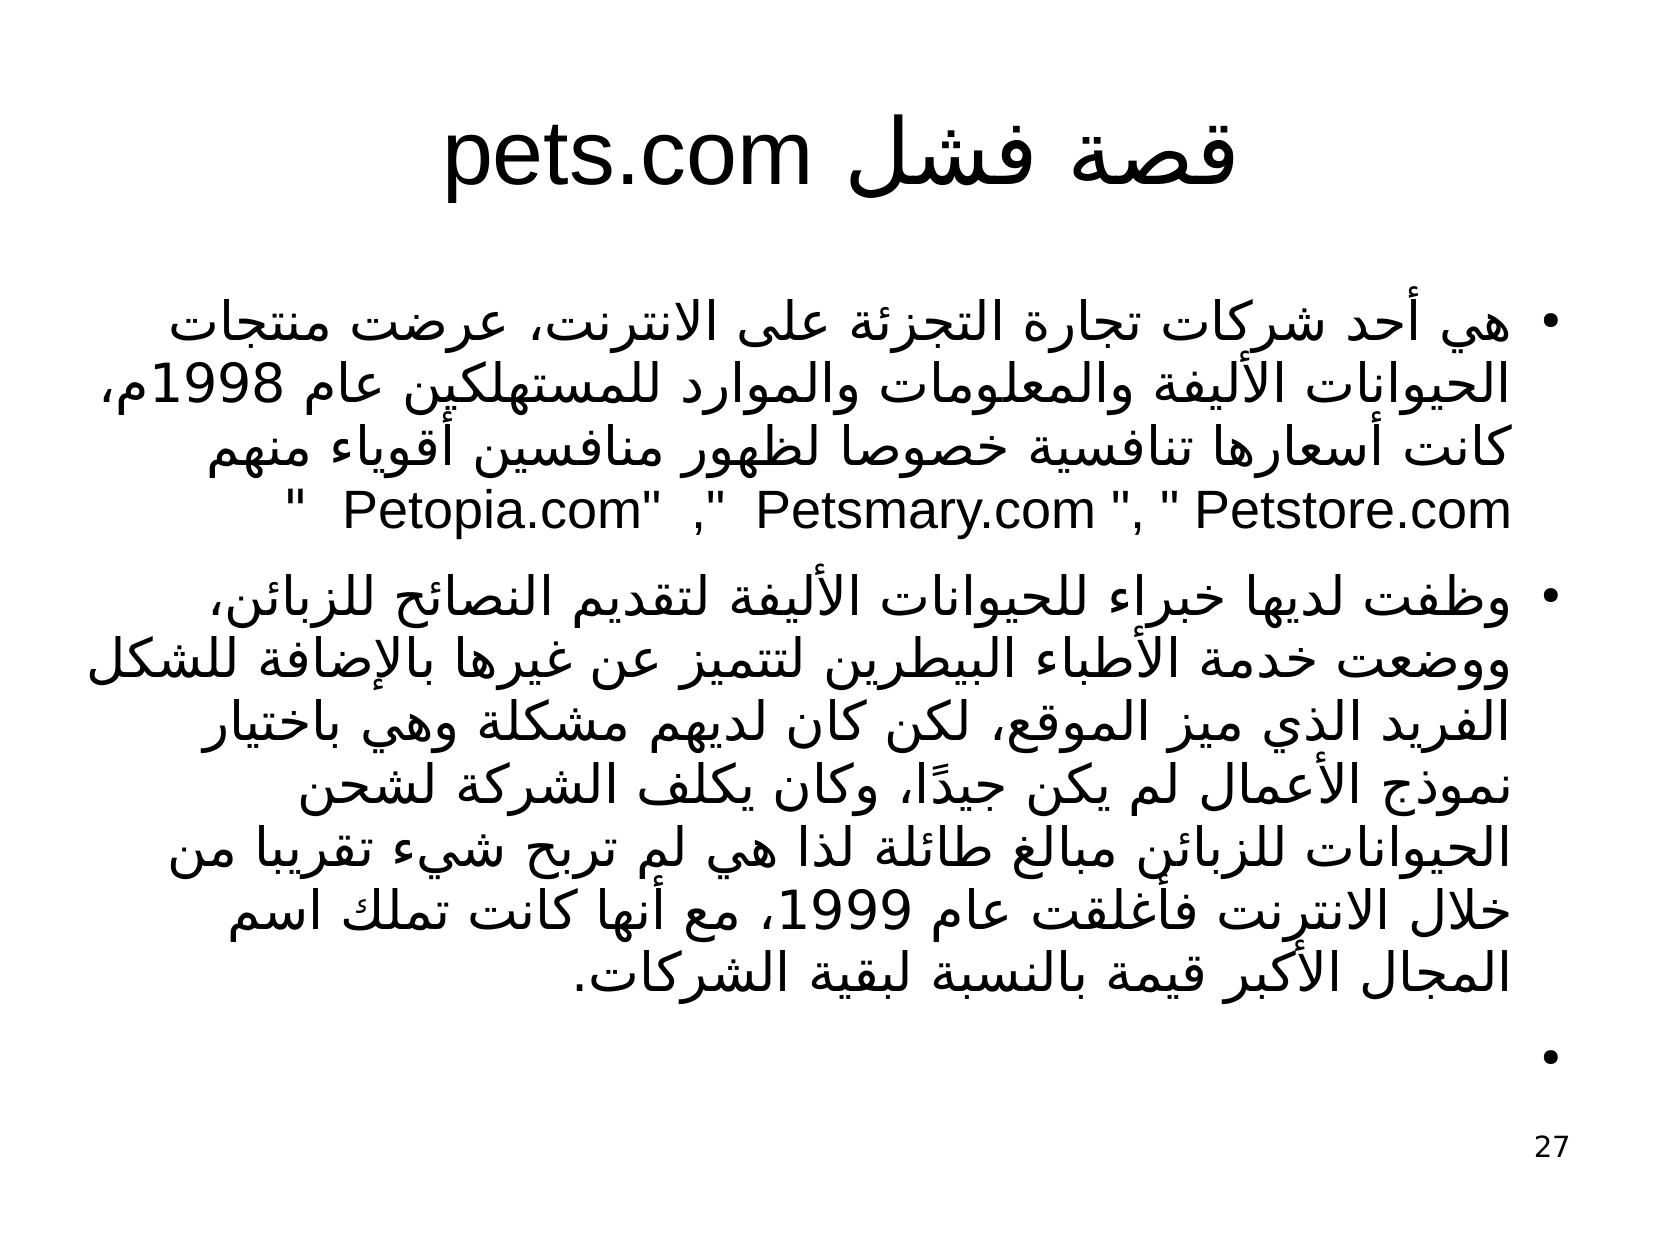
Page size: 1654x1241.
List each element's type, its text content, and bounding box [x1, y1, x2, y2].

list هي أحد شركات تجارة التجزئة على الانترنت، عرضت منتجات الحيوانات الأليفة والمعلومات والموارد للمستهلكين عام 1998م، كانت أسعارها تنافسية خصوصا لظهور منافسين أقوياء منهم Petopia.com" ," Petsmary.com ", " Petstore.com " وظفت لديها خبراء للحيوانات الأليفة لتقديم النصائح للزبائن، ووضعت خدمة الأطباء البيطرين لتتميز عن غيرها بالإضافة للشكل الفريد الذي ميز الموقع، لكن كان لديهم مشكلة وهي باختيار نموذج الأعمال لم يكن جيدًا، وكان يكلف الشركة لشحن الحيوانات للزبائن مبالغ طائلة لذا هي لم تربح شيء تقريبا من خلال الانترنت فأغلقت عام 1999، مع أنها كانت تملك اسم المجال الأكبر قيمة بالنسبة لبقية الشركات. [82, 290, 1571, 1010]
title قصة فشل pets.com [82, 49, 1571, 257]
